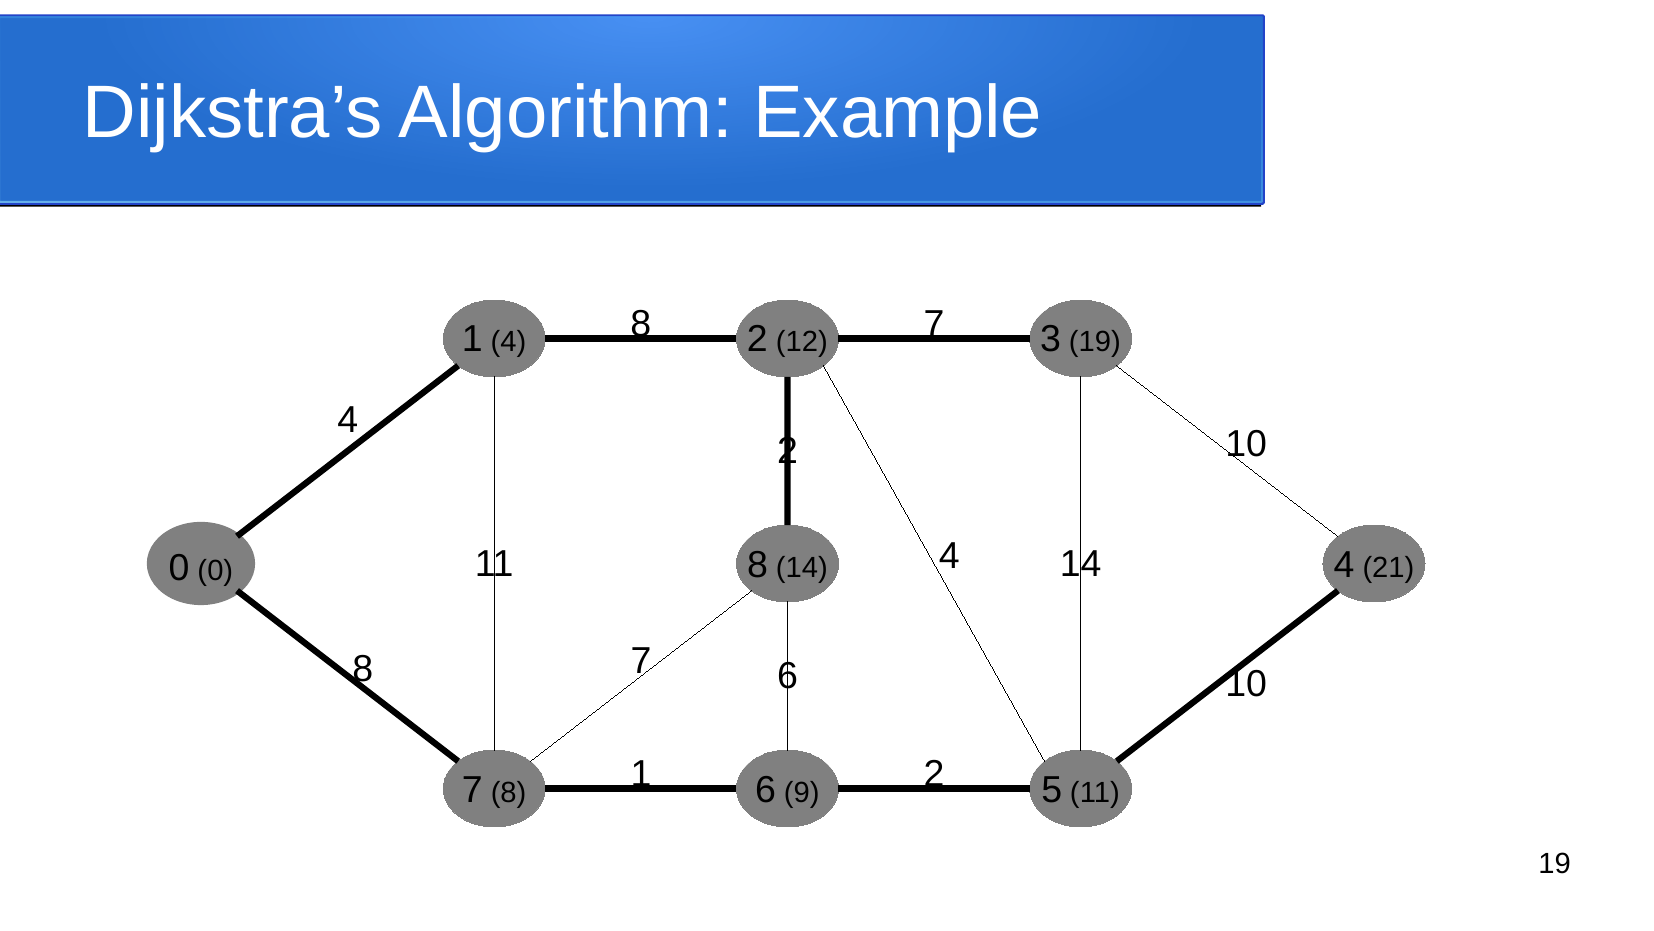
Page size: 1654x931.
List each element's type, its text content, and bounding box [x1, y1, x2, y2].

text_box 2 (12) [736, 300, 839, 377]
text_box 7 (8) [443, 750, 545, 827]
text_box 0 (0) [149, 525, 252, 602]
text_box 6 (9) [736, 750, 839, 827]
text_box 4 (21) [1322, 525, 1426, 602]
text_box 8 (14) [736, 525, 839, 602]
text_box 5 (11) [1029, 750, 1132, 827]
text_box 3 (19) [1029, 300, 1132, 377]
title Dijkstra’s Algorithm: Example [82, 35, 1235, 189]
text_box 1 (4) [443, 300, 545, 377]
